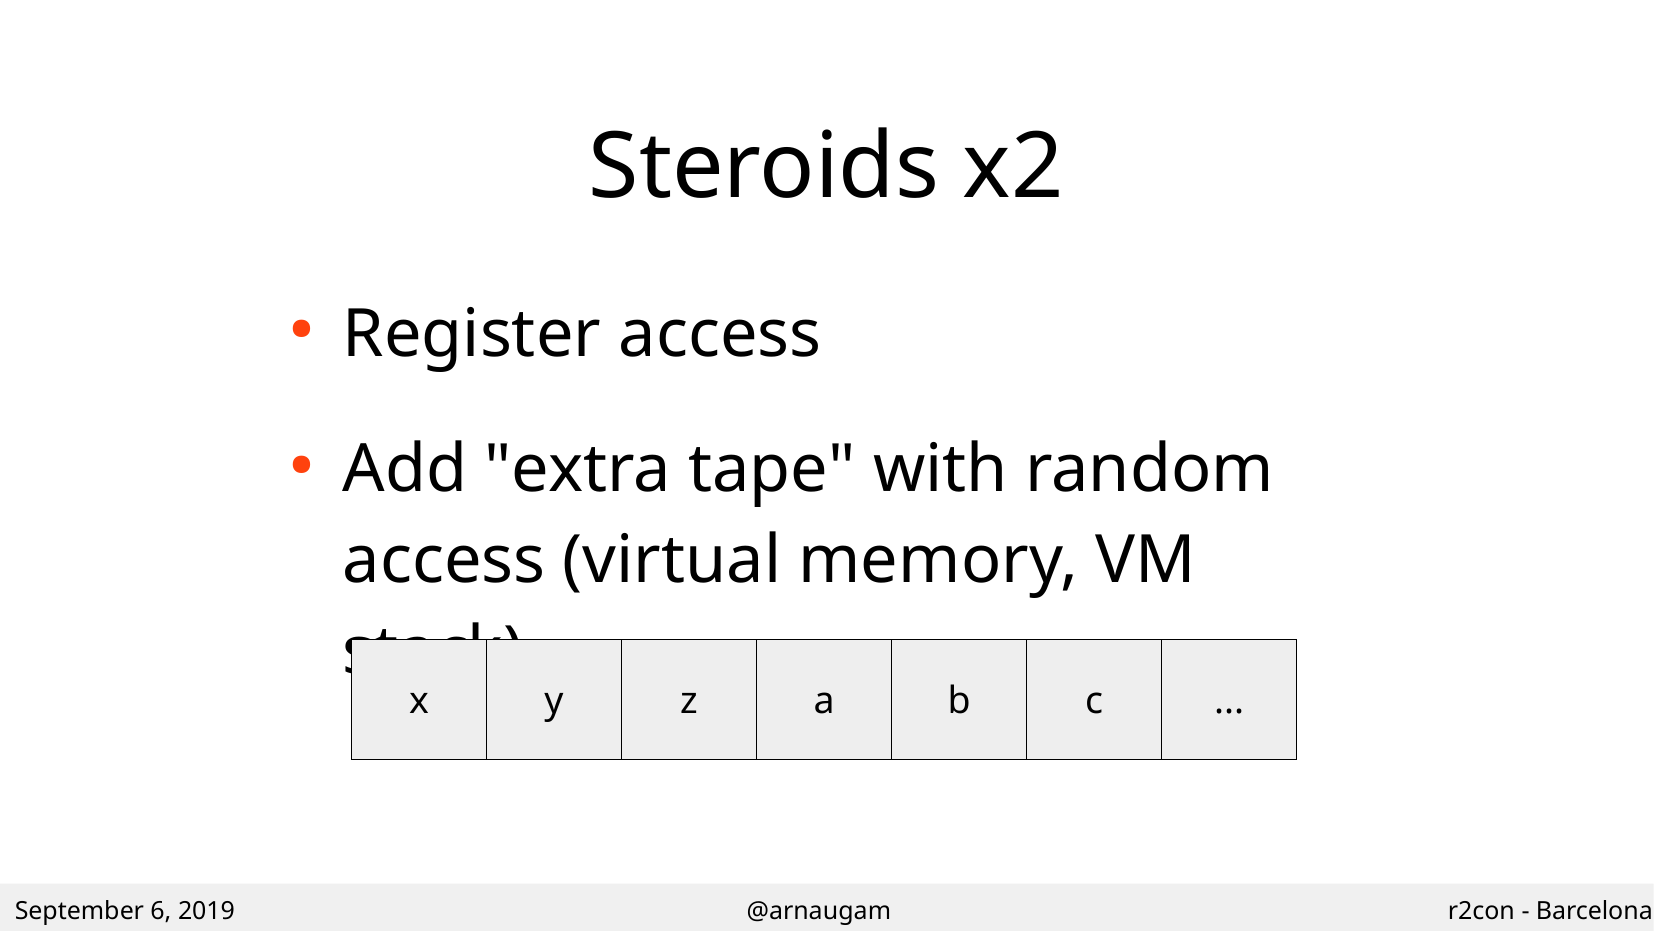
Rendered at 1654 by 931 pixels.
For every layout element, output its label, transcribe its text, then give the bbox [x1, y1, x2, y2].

text_box a [757, 639, 892, 760]
text_box z [622, 639, 757, 760]
list Register access Add "extra tape" with random access (virtual memory, VM stack) [271, 284, 1382, 631]
text_box y [486, 639, 622, 760]
title Steroids x2 [82, 84, 1571, 240]
text_box c [1027, 639, 1161, 760]
text_box b [892, 639, 1027, 760]
text_box ... [1161, 639, 1297, 760]
text_box x [351, 639, 486, 760]
